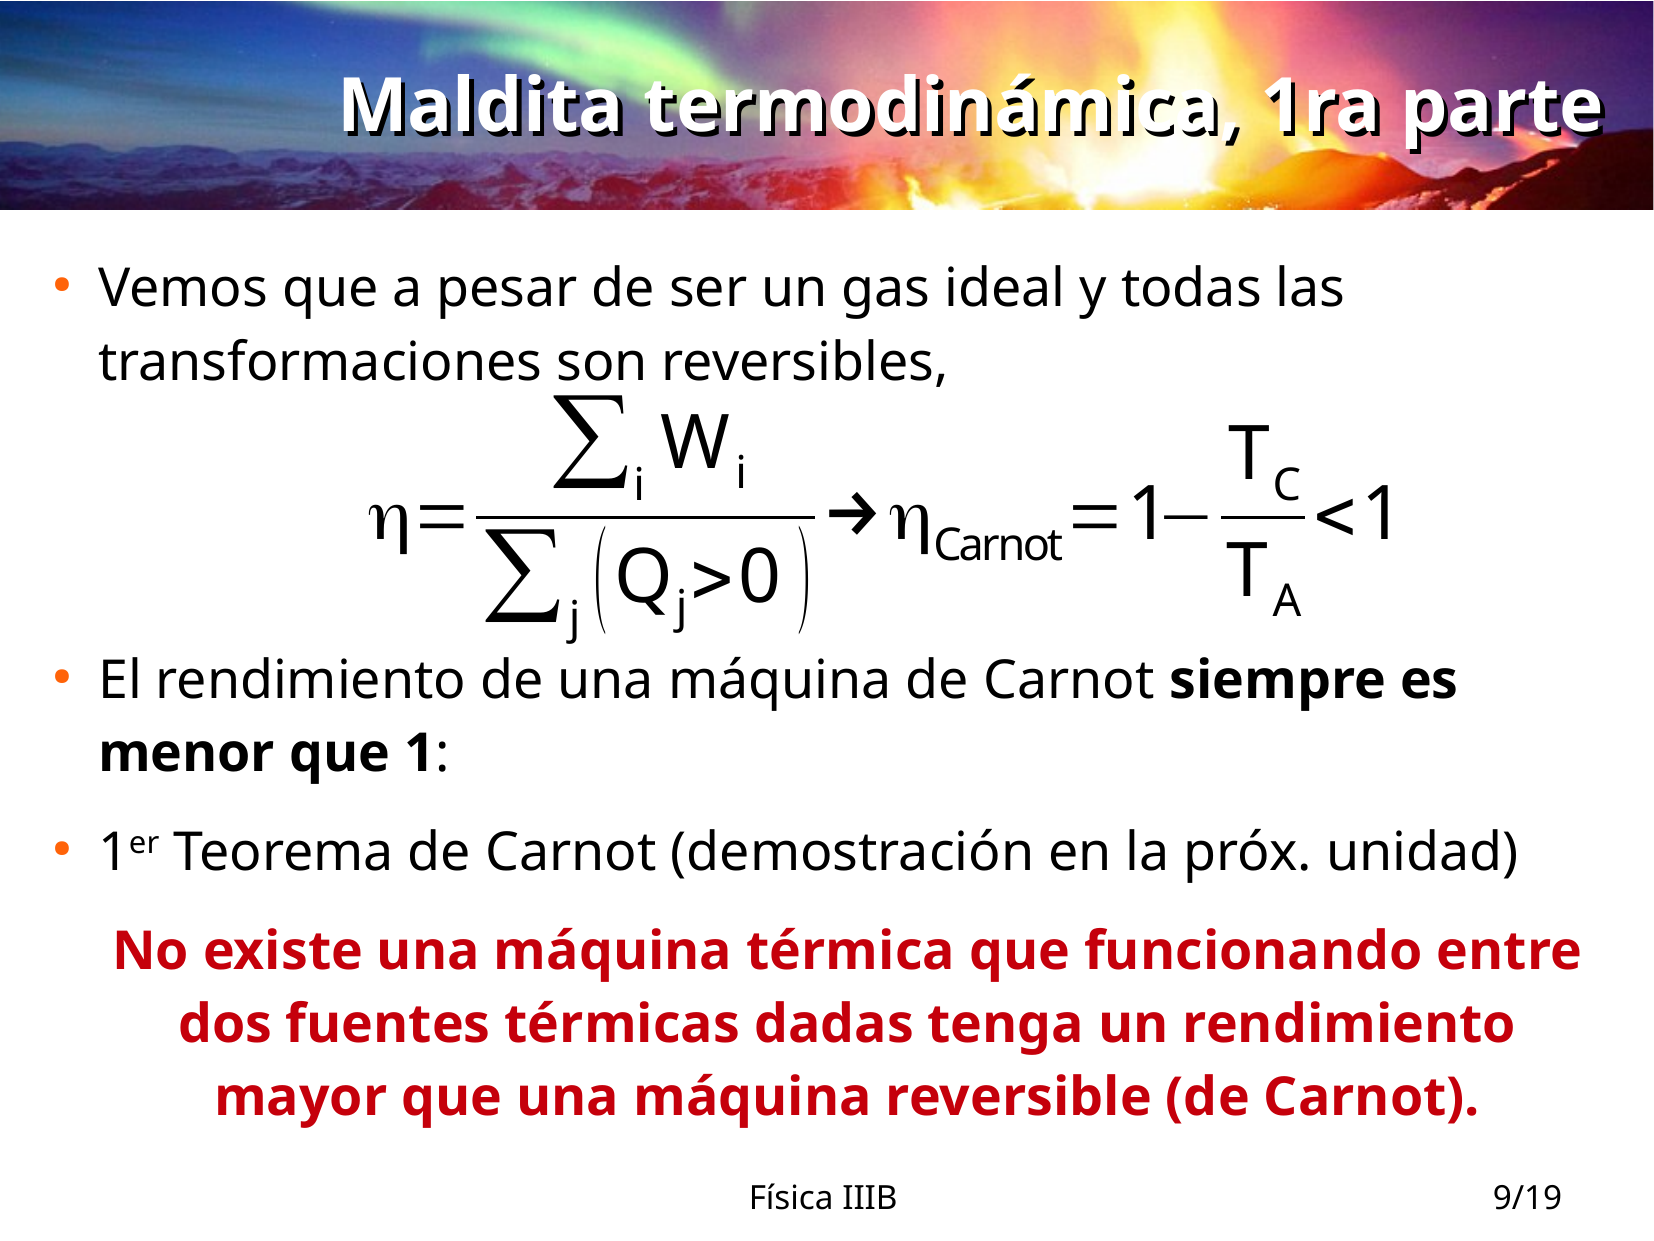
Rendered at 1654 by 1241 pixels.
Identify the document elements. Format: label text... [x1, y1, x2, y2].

chart [358, 391, 1396, 646]
list Vemos que a pesar de ser un gas ideal y todas las transformaciones son reversibles, El rendimiento de una máquina de Carnot siempre es menor que 1: 1er Teorema de Carnot (demostración en la próx. unidad) No existe una máquina térmica que funcionando entre dos fuentes térmicas dadas tenga un rendimiento mayor que una máquina reversible (de Carnot). [37, 249, 1598, 1150]
picture [0, 1, 1654, 210]
title Maldita termodinámica, 1ra parte [45, 15, 1606, 191]
